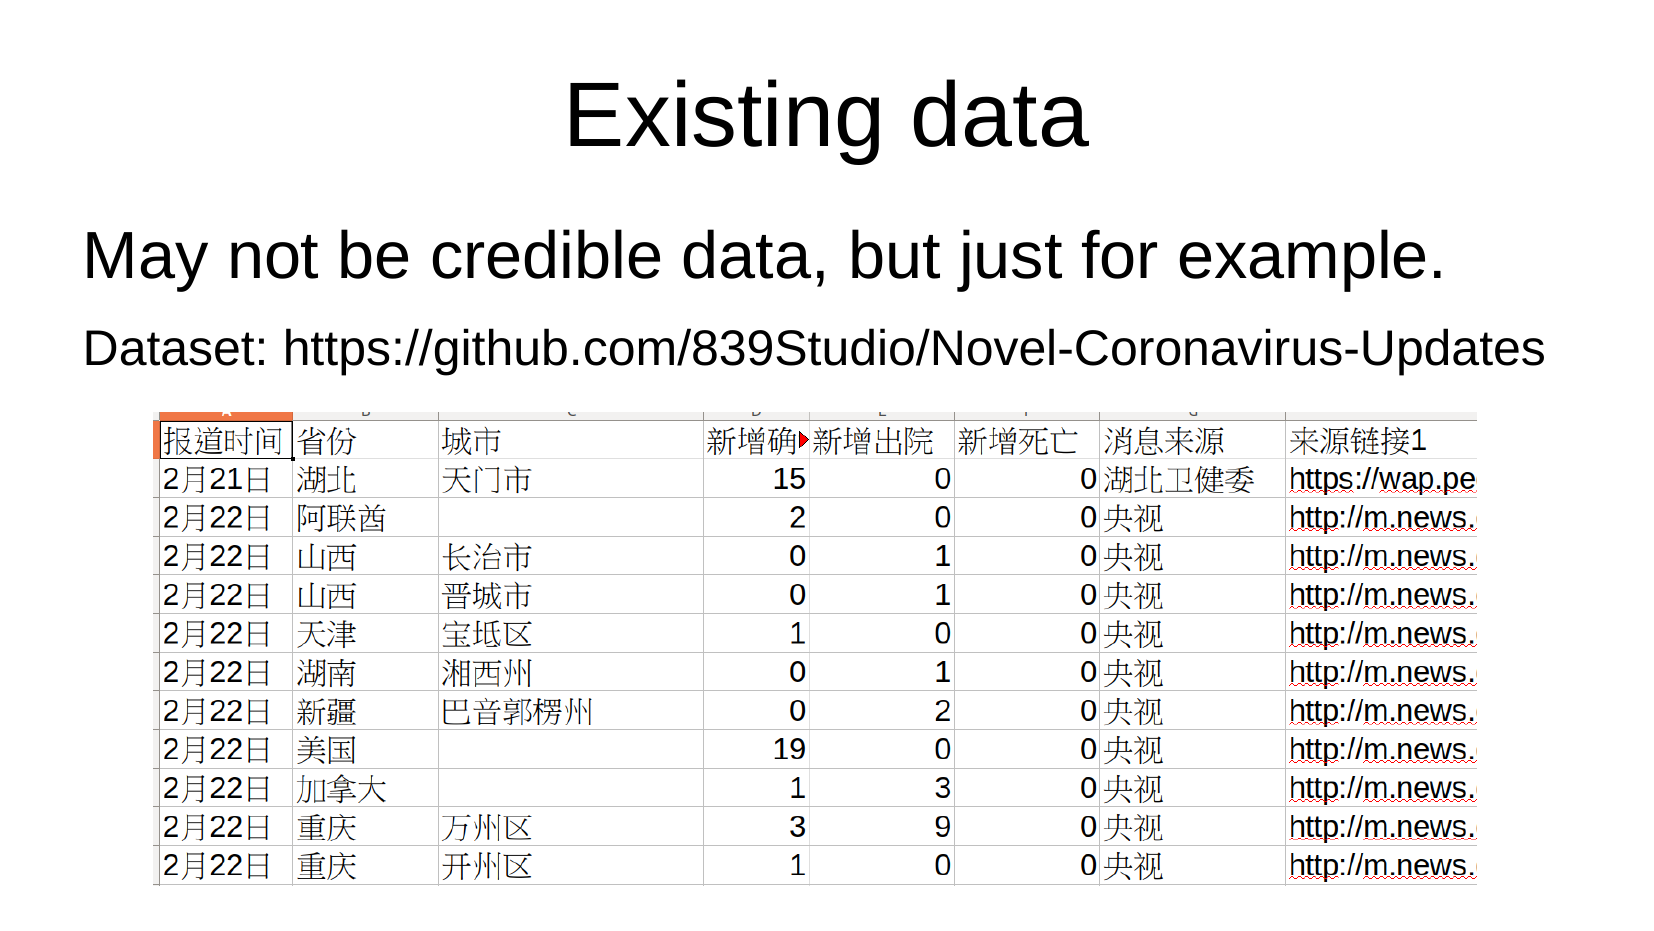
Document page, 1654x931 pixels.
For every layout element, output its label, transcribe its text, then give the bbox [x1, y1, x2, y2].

title Existing data [82, 37, 1571, 193]
picture [153, 412, 1477, 886]
subtitle May not be credible data, but just for example. Dataset: https://github.com/839Studio/Novel-Coronavirus-Updates [82, 217, 1571, 758]
